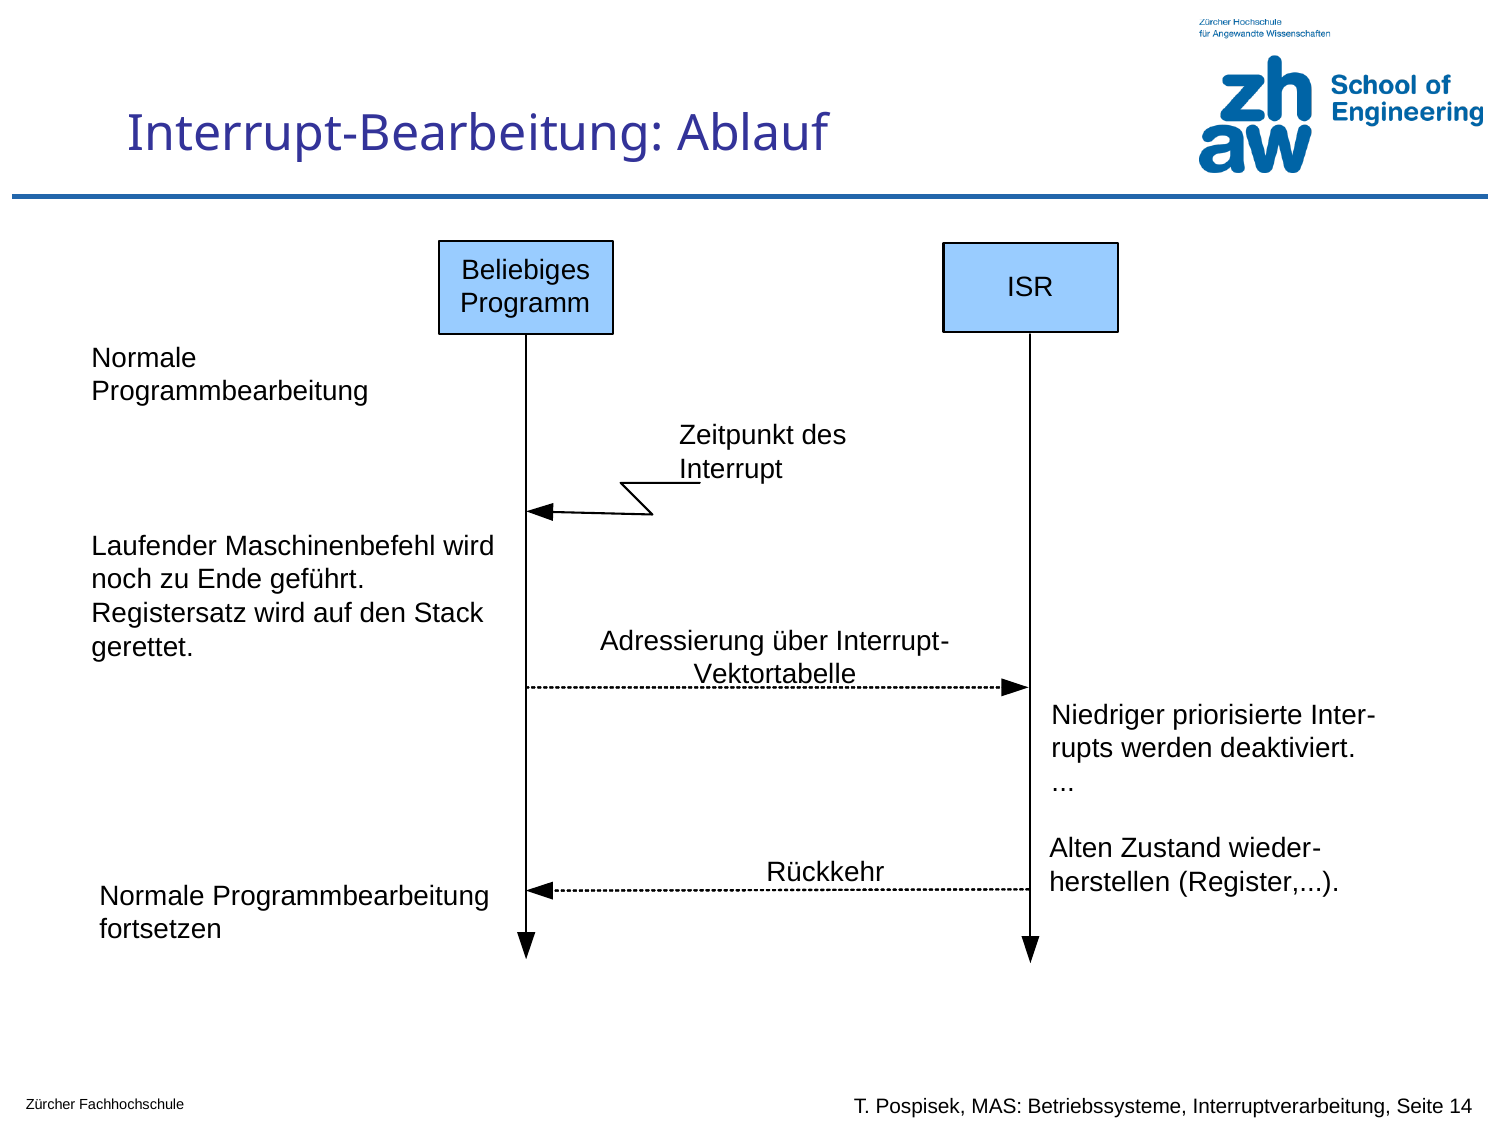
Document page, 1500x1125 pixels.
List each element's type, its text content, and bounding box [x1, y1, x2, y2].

picture [1199, 19, 1483, 173]
picture [75, 231, 1398, 998]
title Interrupt-Bearbeitung: Ablauf [112, 42, 1391, 168]
